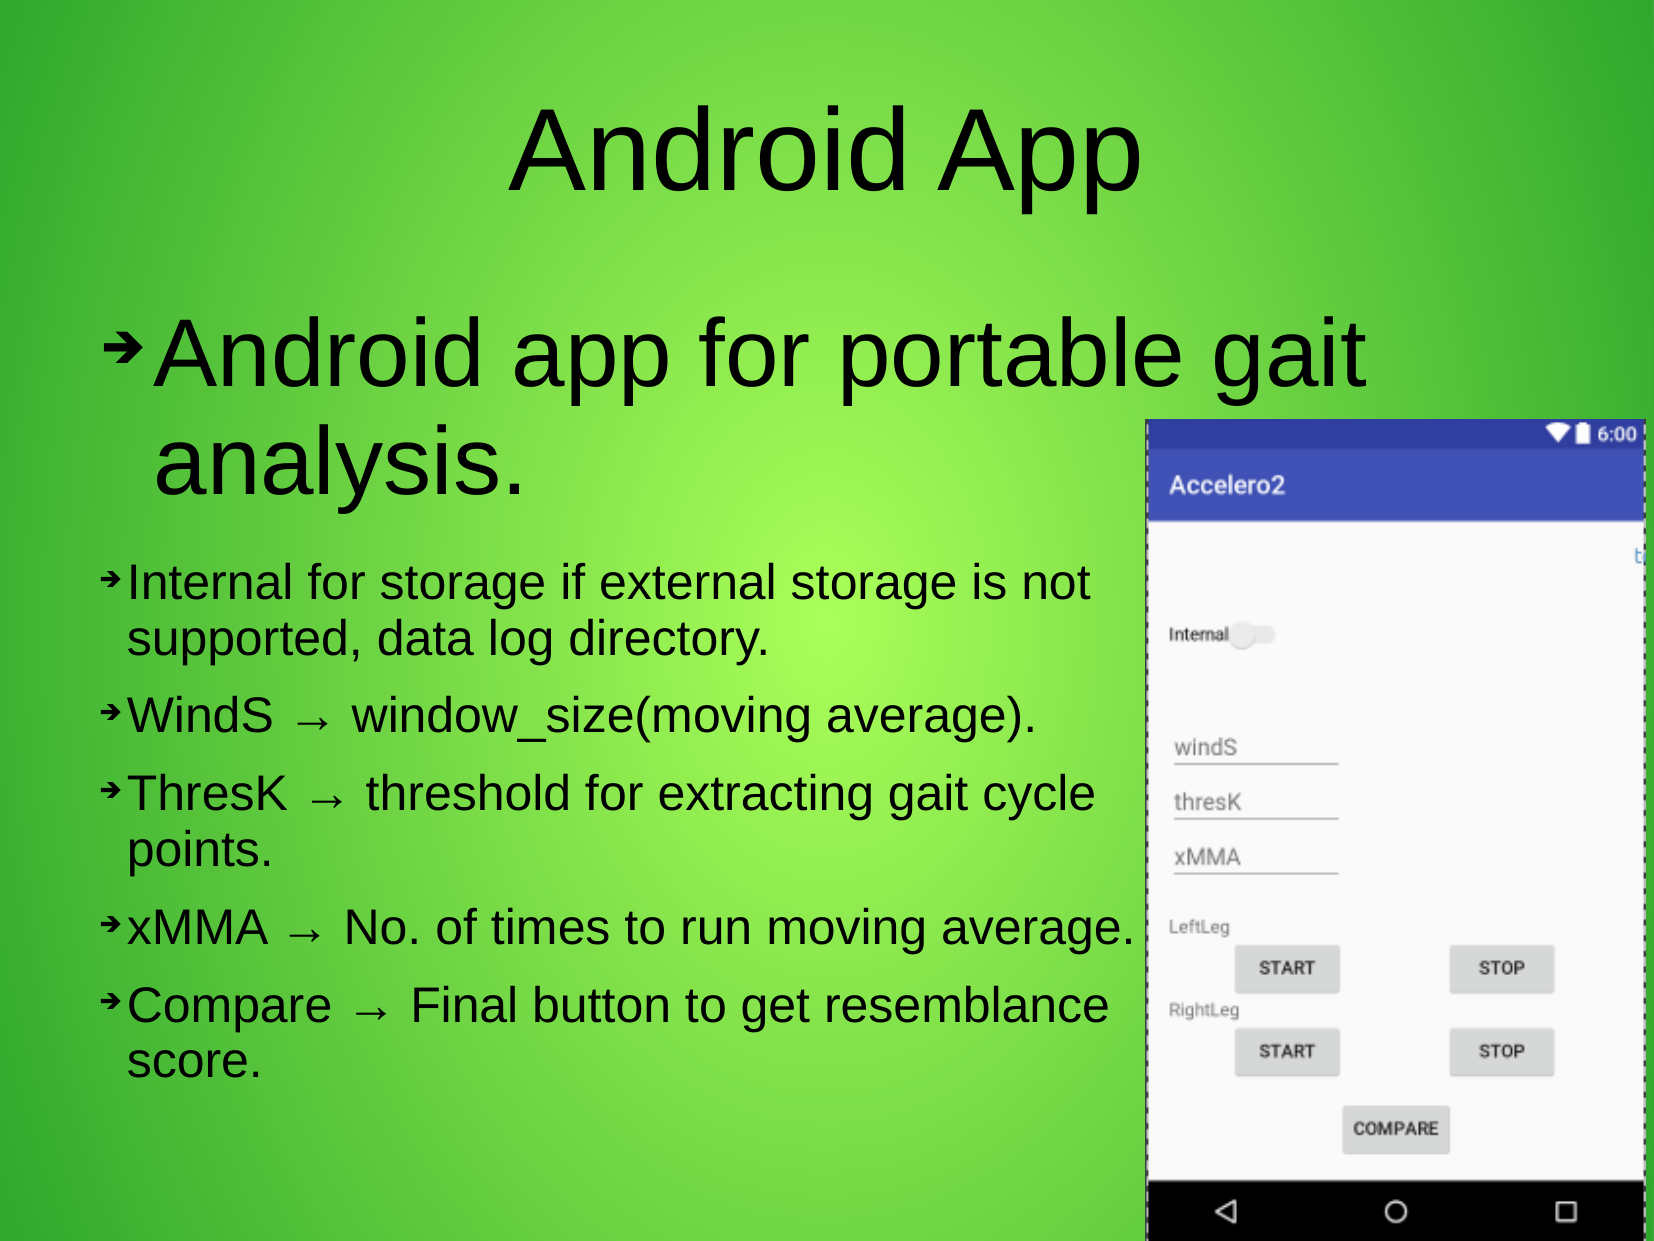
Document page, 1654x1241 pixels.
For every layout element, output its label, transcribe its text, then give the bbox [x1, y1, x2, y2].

list Android app for portable gait analysis. [82, 299, 1571, 571]
list Internal for storage if external storage is not supported, data log directory. WindS → window_size(moving average). ThresK → threshold for extracting gait cycle points. xMMA → No. of times to run moving average. Compare → Final button to get resemblance score. [90, 554, 1146, 1141]
title Android App [82, 47, 1571, 252]
picture [1145, 419, 1646, 1241]
